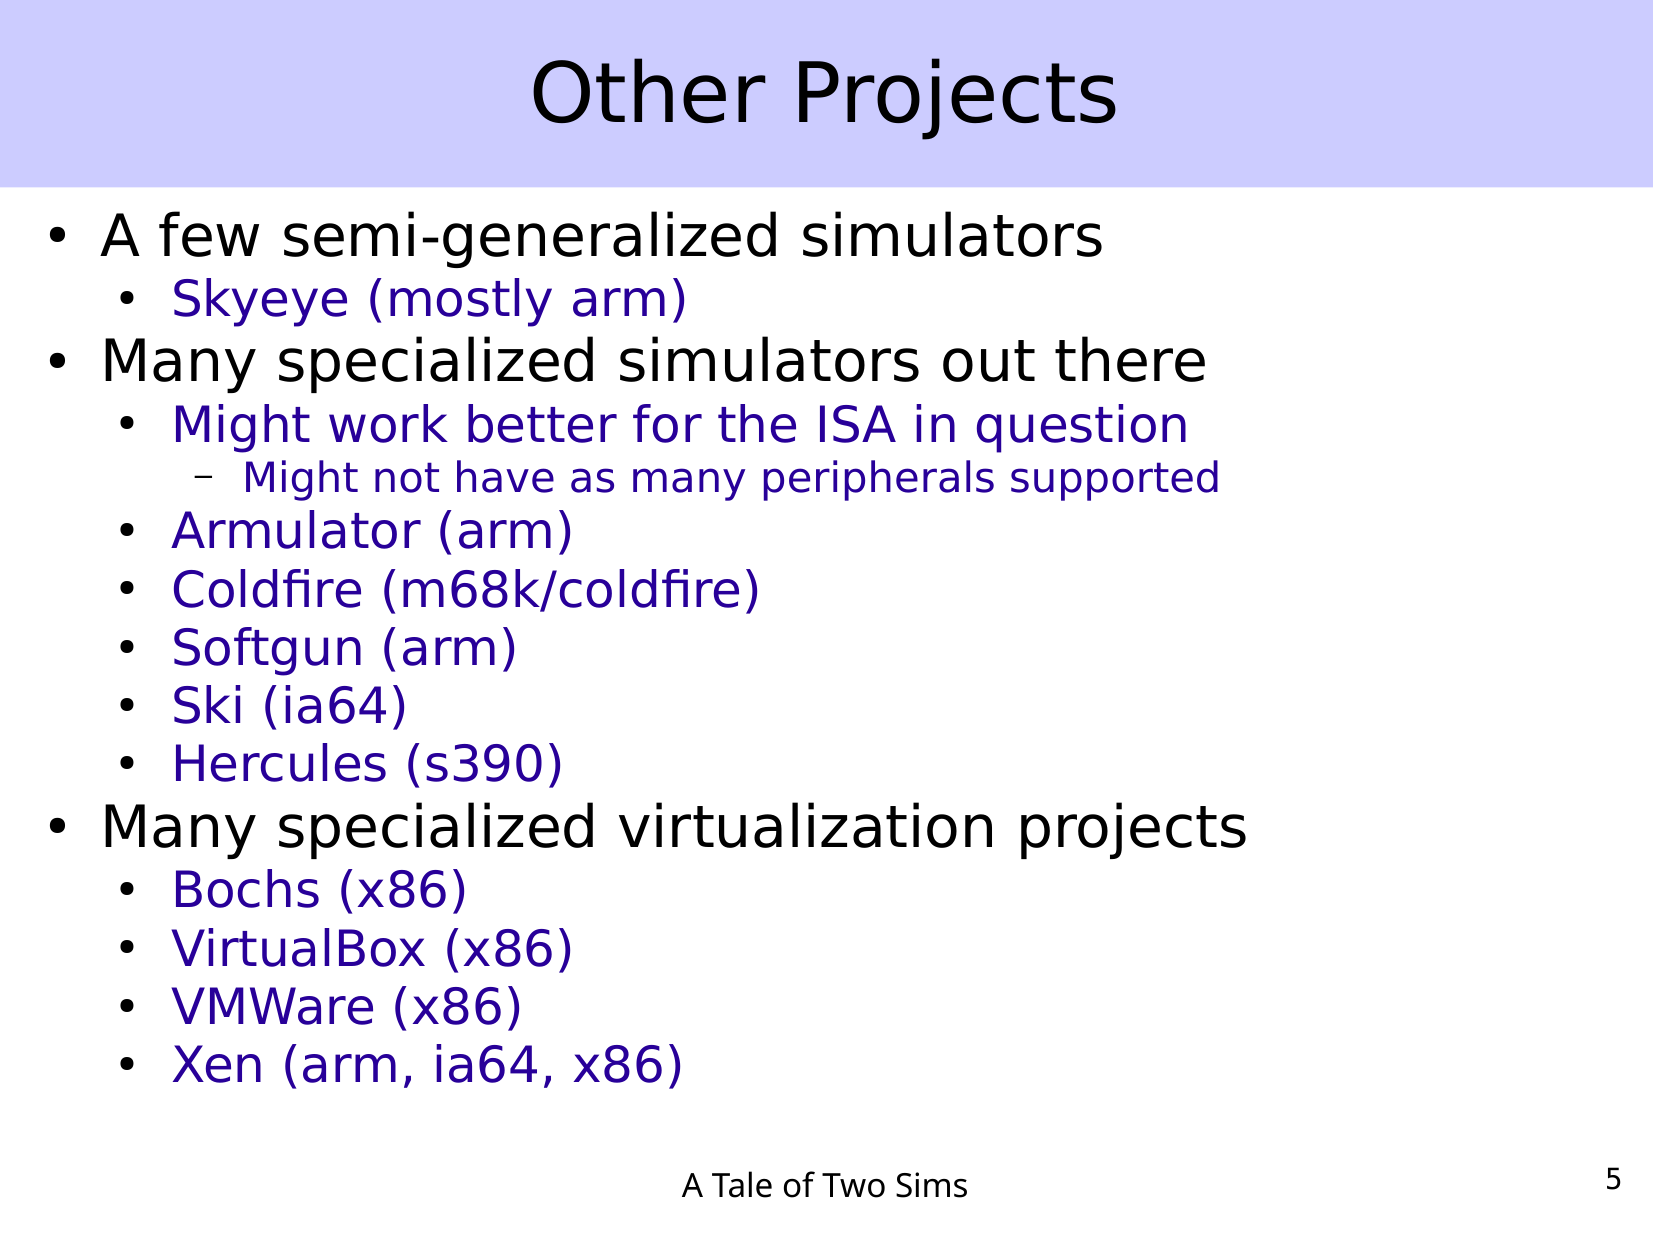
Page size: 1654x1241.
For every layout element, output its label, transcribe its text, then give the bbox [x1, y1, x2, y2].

list A few semi-generalized simulators Skyeye (mostly arm) Many specialized simulators out there Might work better for the ISA in question Might not have as many peripherals supported Armulator (arm) Coldfire (m68k/coldfire) Softgun (arm) Ski (ia64) Hercules (s390) Many specialized virtualization projects Bochs (x86) VirtualBox (x86) VMWare (x86) Xen (arm, ia64, x86) [29, 201, 1620, 1151]
title Other Projects [0, 0, 1651, 188]
